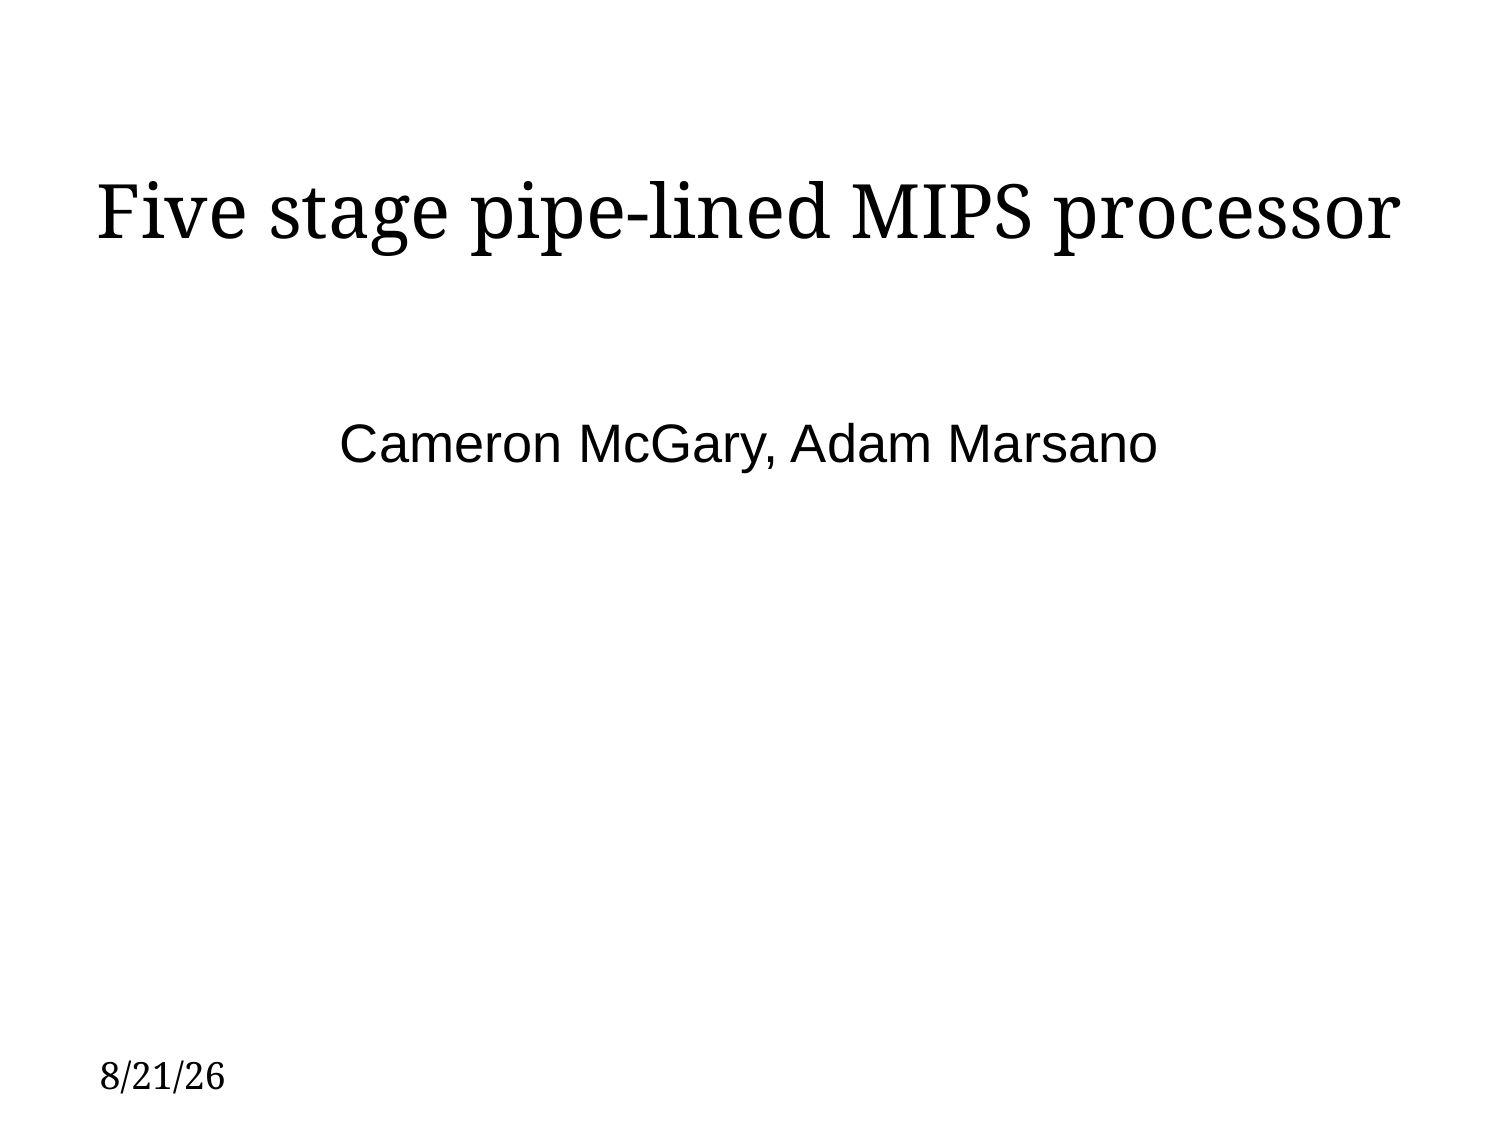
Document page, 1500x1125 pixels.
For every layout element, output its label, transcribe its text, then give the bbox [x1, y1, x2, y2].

title Five stage pipe-lined MIPS processor [75, 115, 1425, 304]
subtitle Cameron McGary, Adam Marsano [75, 324, 1425, 563]
